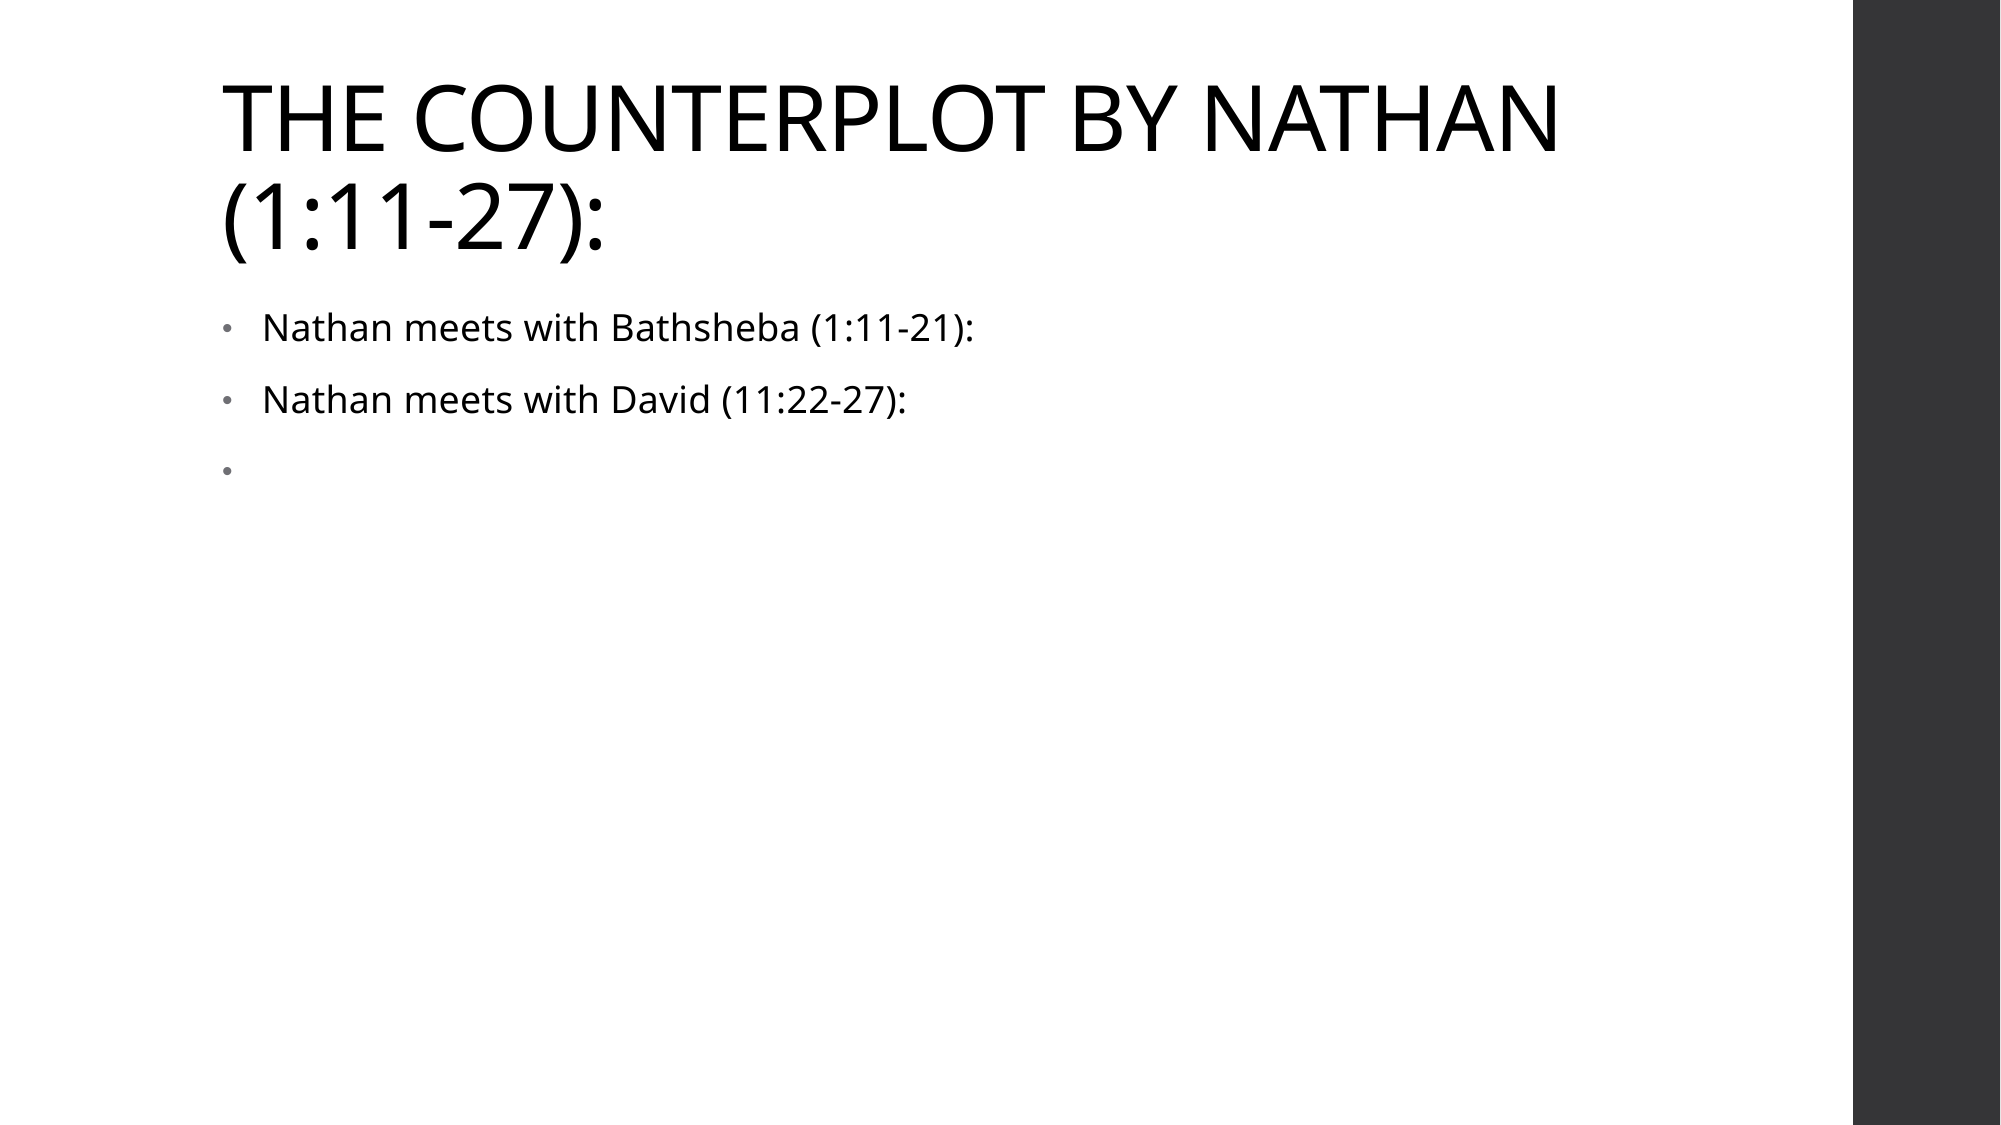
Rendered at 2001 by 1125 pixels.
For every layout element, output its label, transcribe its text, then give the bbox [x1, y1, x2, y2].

list Nathan meets with Bathsheba (1:11-21): Nathan meets with David (11:22-27): [206, 299, 1617, 1014]
title THE COUNTERPLOT BY NATHAN (1:11-27): [206, 60, 1797, 278]
